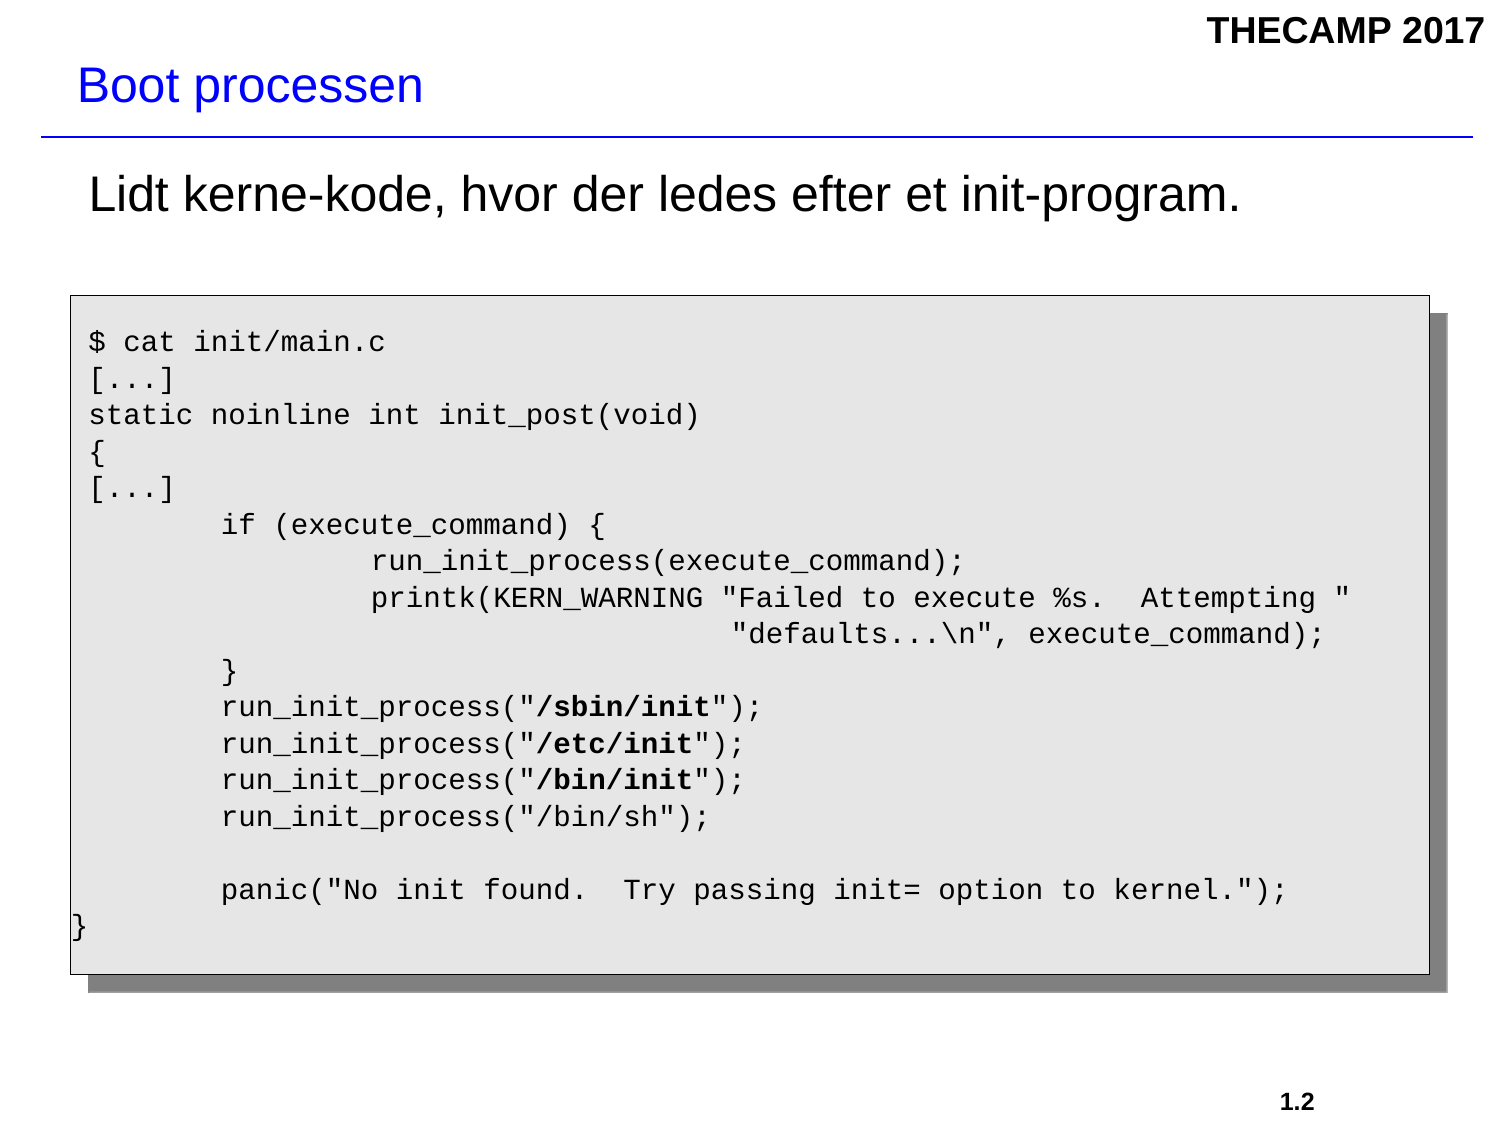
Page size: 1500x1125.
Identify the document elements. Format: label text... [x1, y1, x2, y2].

text_box $ cat init/main.c [...] static noinline int init_post(void) { [...] if (execute_command) { run_init_process(execute_command); printk(KERN_WARNING "Failed to execute %s. Attempting " "defaults...\n", execute_command); } run_init_process("/sbin/init"); run_init_process("/etc/init"); run_init_process("/bin/init"); run_init_process("/bin/sh"); panic("No init found. Try passing init= option to kernel."); } [70, 295, 1430, 975]
title Boot processen [76, 39, 1424, 126]
list Lidt kerne-kode, hvor der ledes efter et init-program. [88, 113, 1398, 295]
